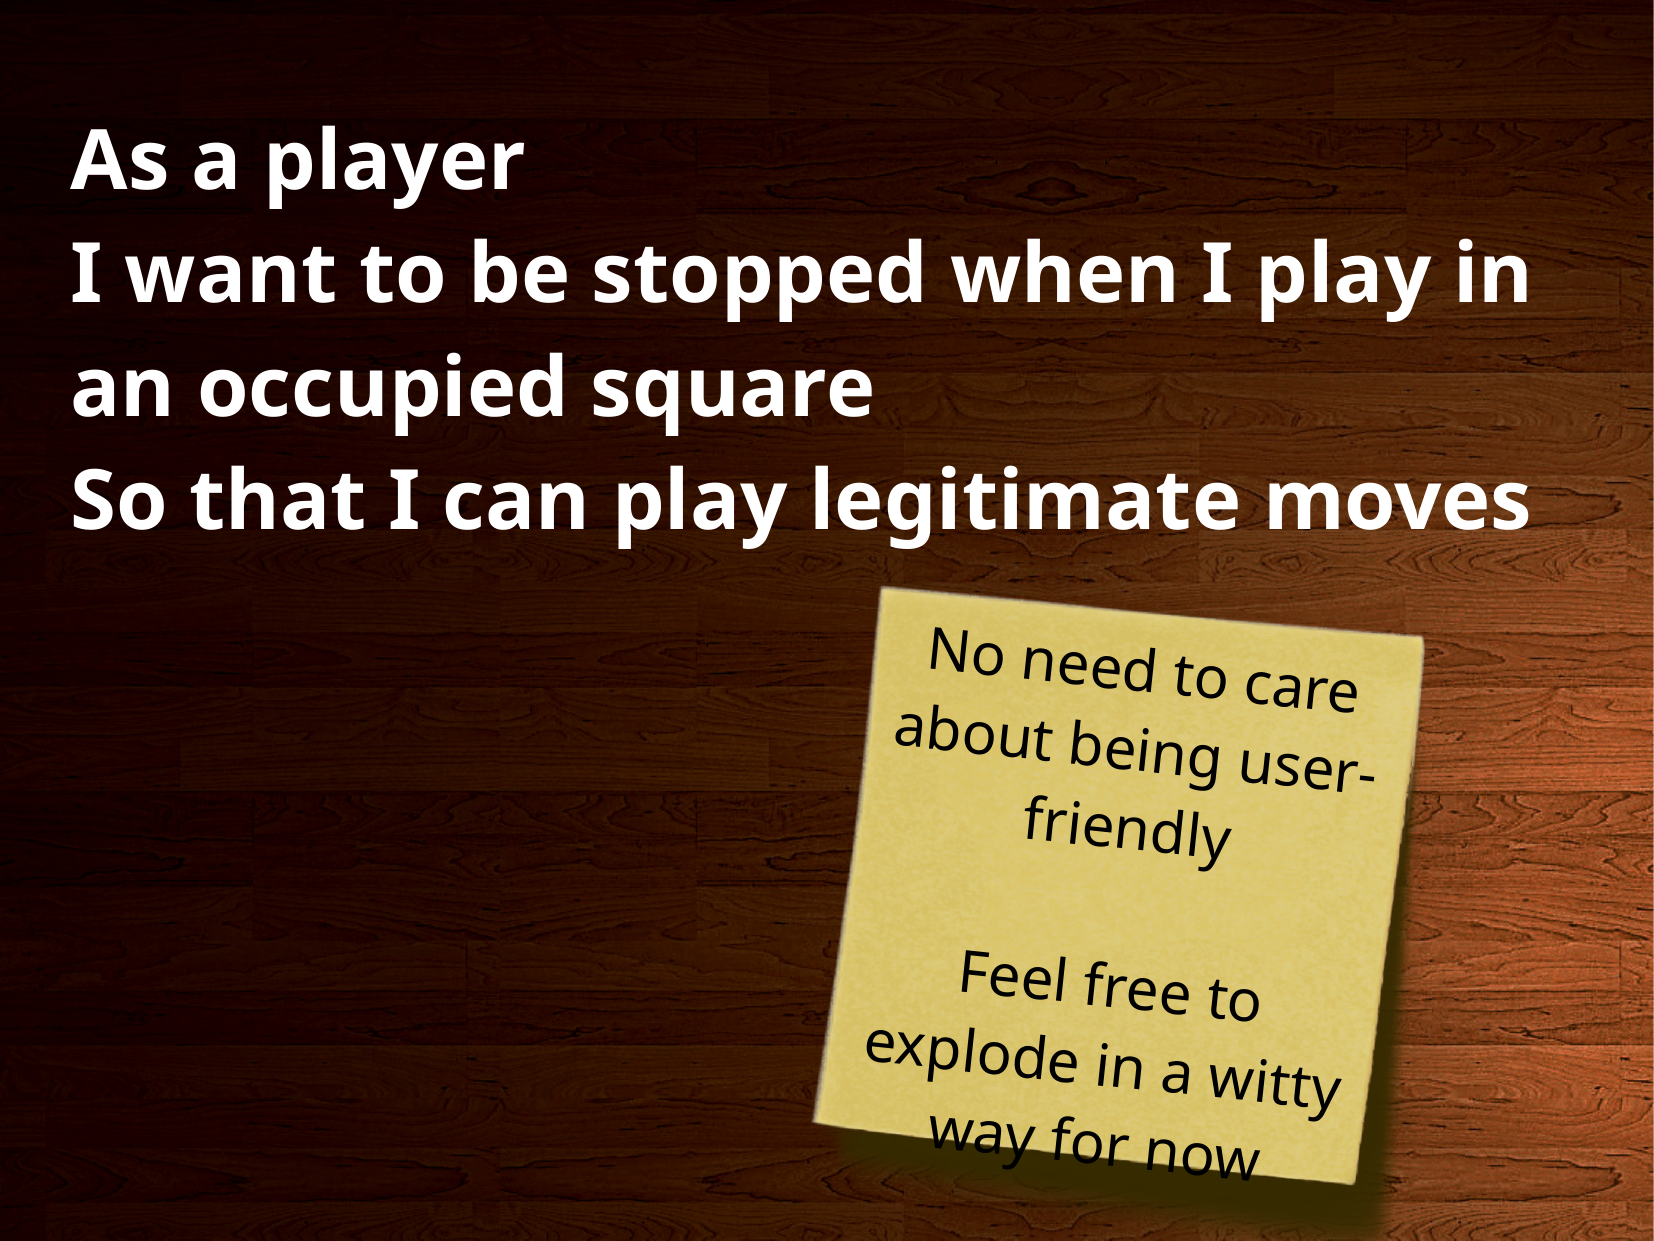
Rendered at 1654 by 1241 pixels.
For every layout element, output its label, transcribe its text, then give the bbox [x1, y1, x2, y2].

subtitle No need to care about being user-friendly Feel free to explode in a witty way for now [844, 584, 1395, 1227]
picture [0, 0, 1654, 1241]
title As a player I want to be stopped when I play in an occupied square So that I can play legitimate moves [70, 140, 1619, 514]
